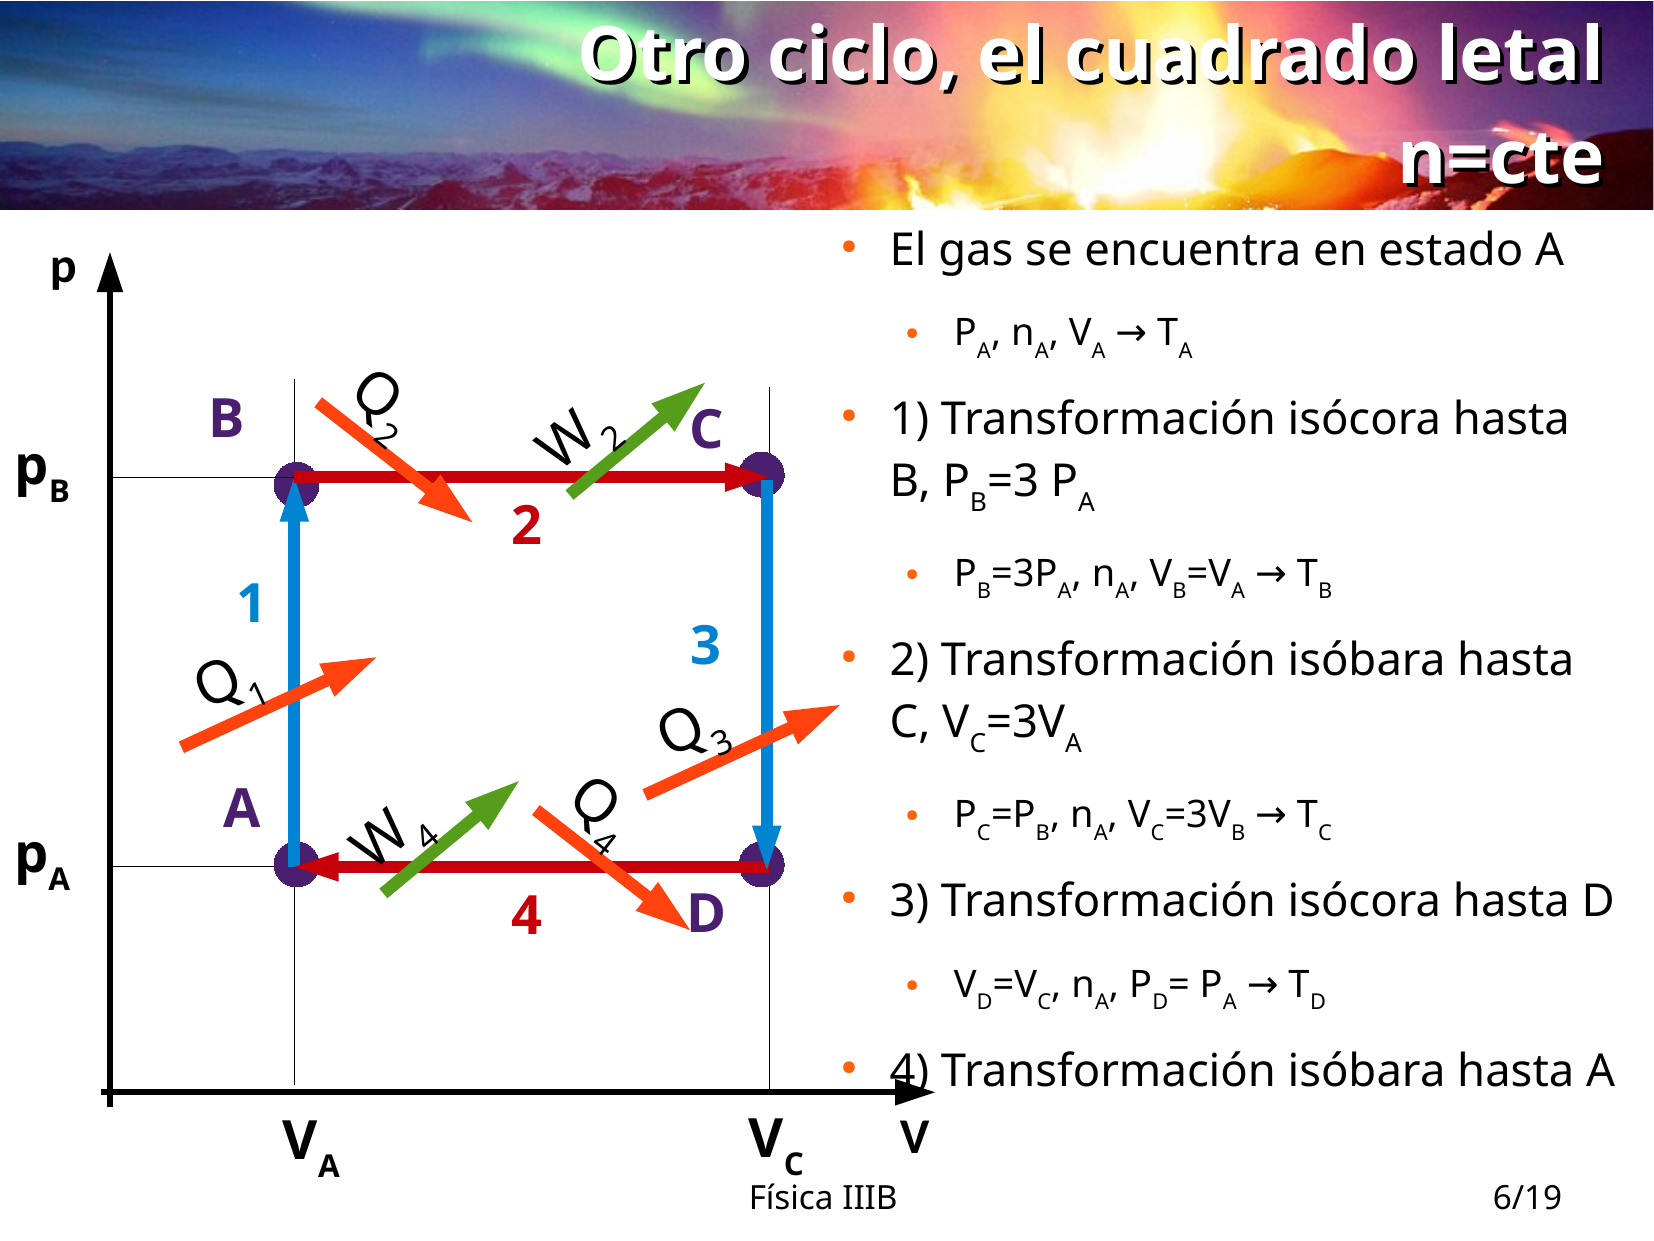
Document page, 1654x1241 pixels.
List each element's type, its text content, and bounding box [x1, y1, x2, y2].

text_box [740, 452, 785, 494]
text_box 4 [484, 868, 570, 958]
text_box pB [0, 418, 110, 513]
text_box [275, 462, 315, 477]
picture [0, 1, 1654, 210]
text_box B [184, 372, 270, 461]
text_box VC [708, 1092, 845, 1186]
text_box p [34, 237, 92, 314]
text_box VA [243, 1093, 380, 1188]
text_box [739, 842, 763, 861]
text_box [743, 481, 761, 498]
text_box 2 [484, 479, 570, 568]
list El gas se encuentra en estado A PA, nA, VA → TA 1) Transformación isócora hasta B, PB=3 PA PB=3PA, nA, VB=VA → TB 2) Transformación isóbara hasta C, VC=3VA PC=PB, nA, VC=3VB → TC 3) Transformación isócora hasta D VD=VC, nA, PD= PA → TD 4) Transformación isóbara hasta A [825, 216, 1621, 1117]
text_box C [664, 382, 750, 471]
text_box 3 [663, 598, 750, 688]
title Otro ciclo, el cuadrado letal n=cte [45, 11, 1606, 195]
text_box [300, 842, 318, 864]
text_box [274, 478, 293, 505]
text_box [741, 846, 785, 887]
text_box pA [0, 807, 110, 901]
text_box 1 [208, 557, 295, 646]
text_box V [885, 1117, 945, 1186]
text_box [274, 843, 317, 887]
text_box D [664, 873, 750, 956]
text_box A [199, 762, 285, 851]
text_box [297, 483, 319, 506]
